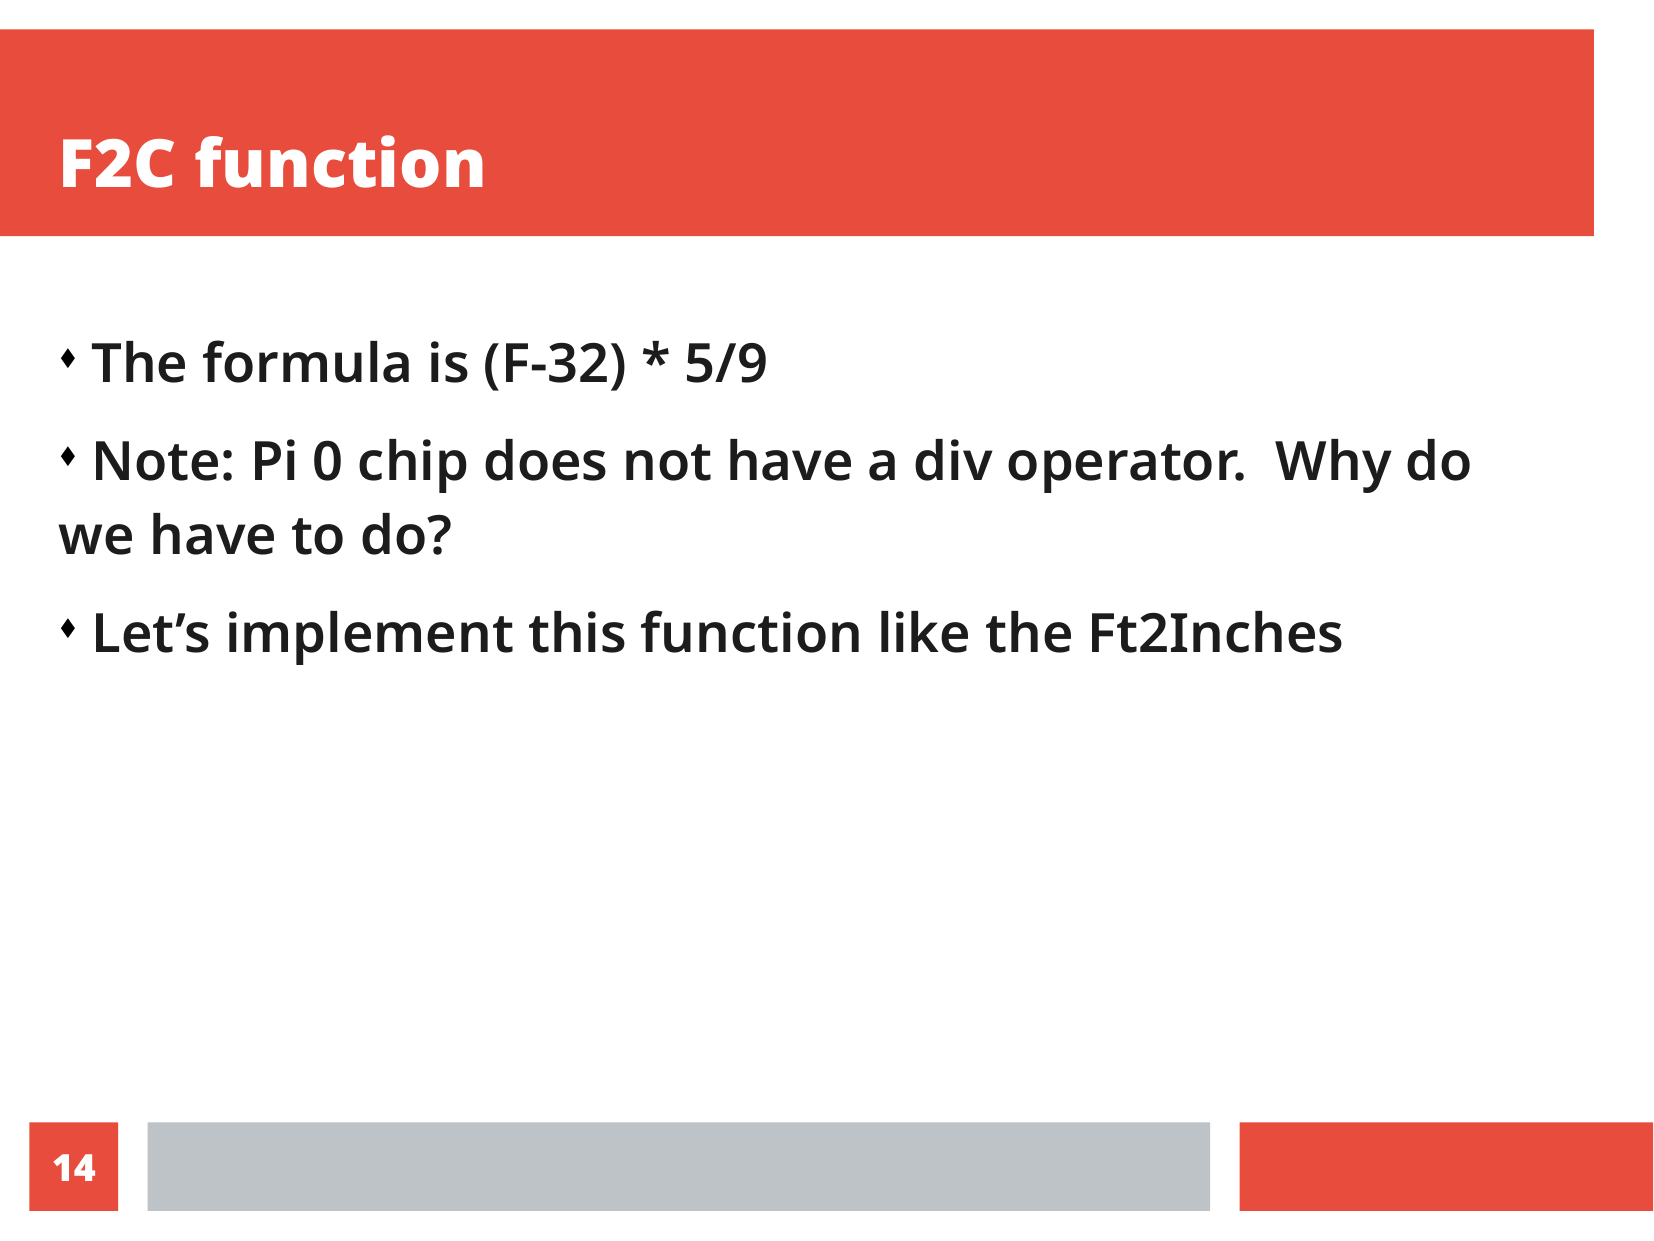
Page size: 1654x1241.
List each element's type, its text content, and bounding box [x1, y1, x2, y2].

list The formula is (F-32) * 5/9 Note: Pi 0 chip does not have a div operator. Why do we have to do? Let’s implement this function like the Ft2Inches [58, 324, 1565, 1093]
title F2C function [58, 59, 1594, 207]
